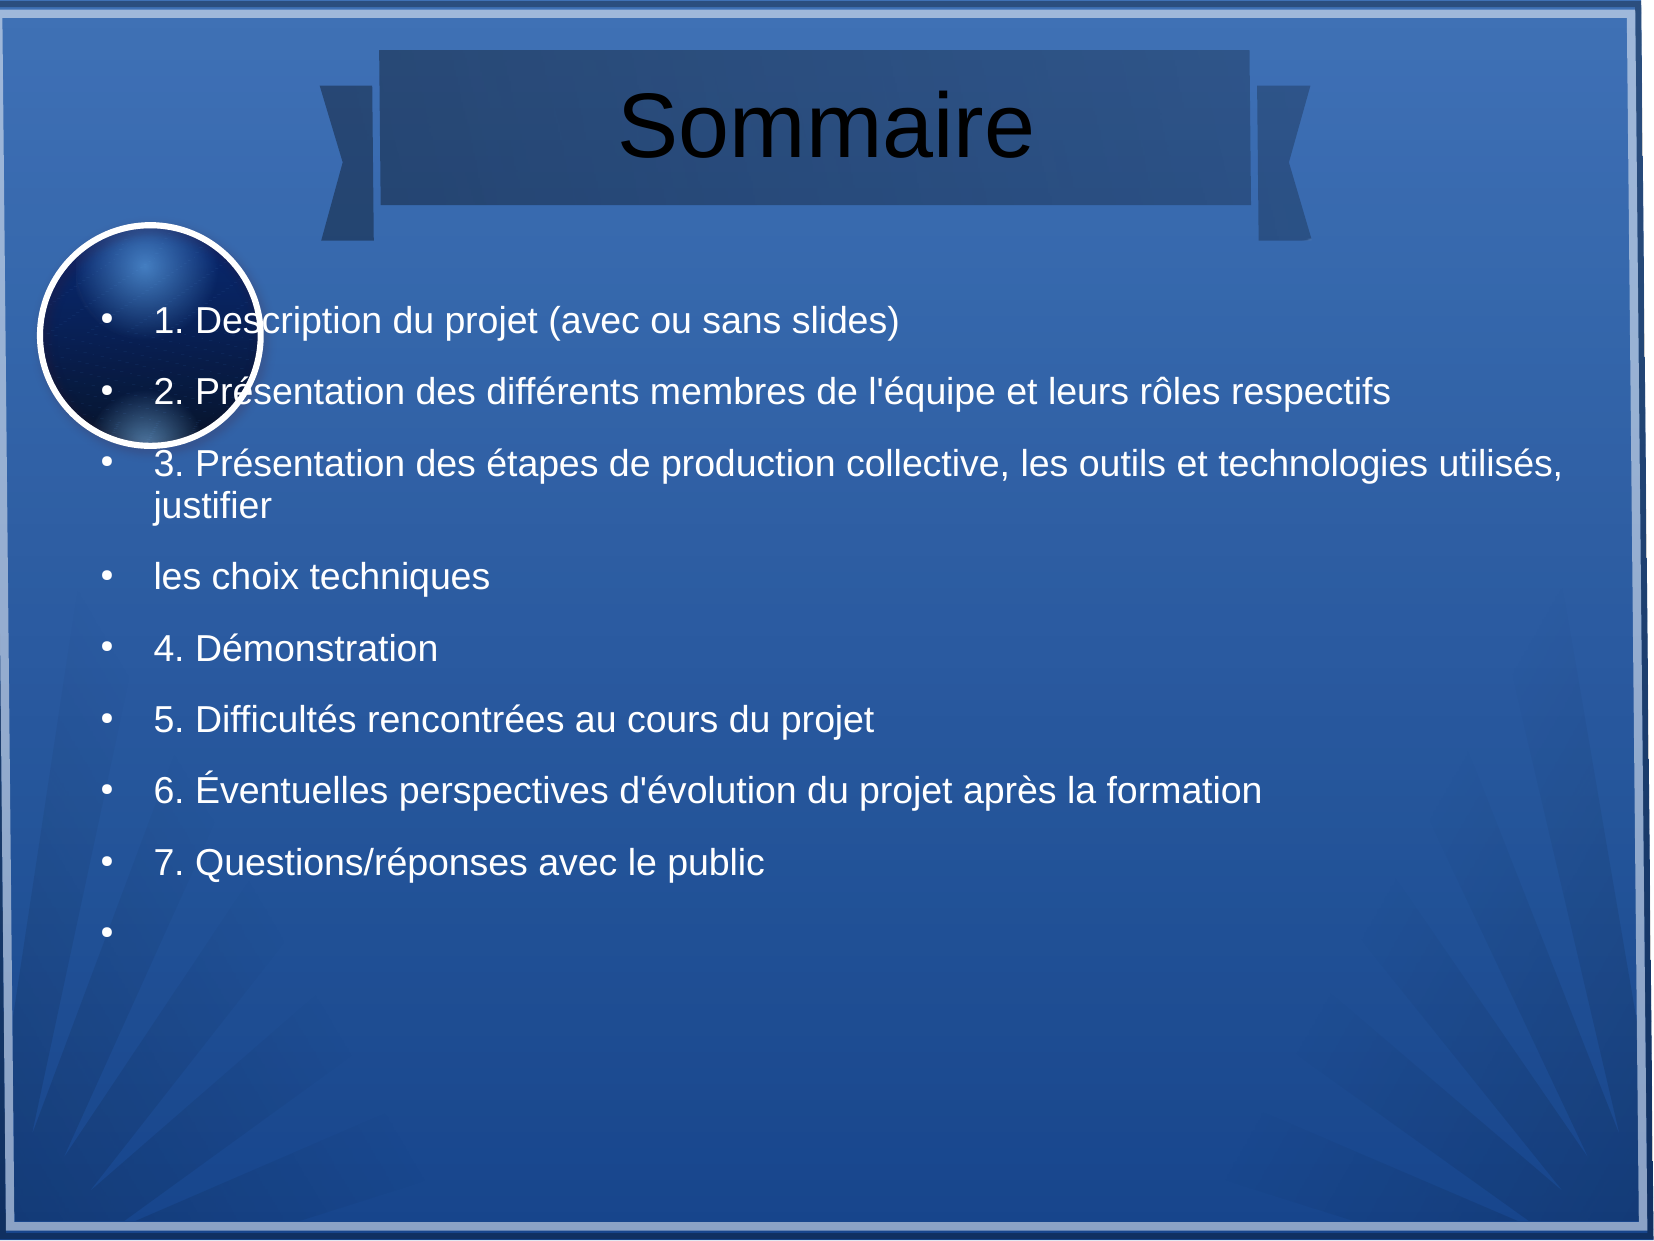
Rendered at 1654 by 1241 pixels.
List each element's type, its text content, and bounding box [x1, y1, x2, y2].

title Sommaire [389, 47, 1264, 205]
list 1. Description du projet (avec ou sans slides) 2. Présentation des différents membres de l'équipe et leurs rôles respectifs 3. Présentation des étapes de production collective, les outils et technologies utilisés, justifier les choix techniques 4. Démonstration 5. Difficultés rencontrées au cours du projet 6. Éventuelles perspectives d'évolution du projet après la formation 7. Questions/réponses avec le public [82, 299, 1571, 1241]
